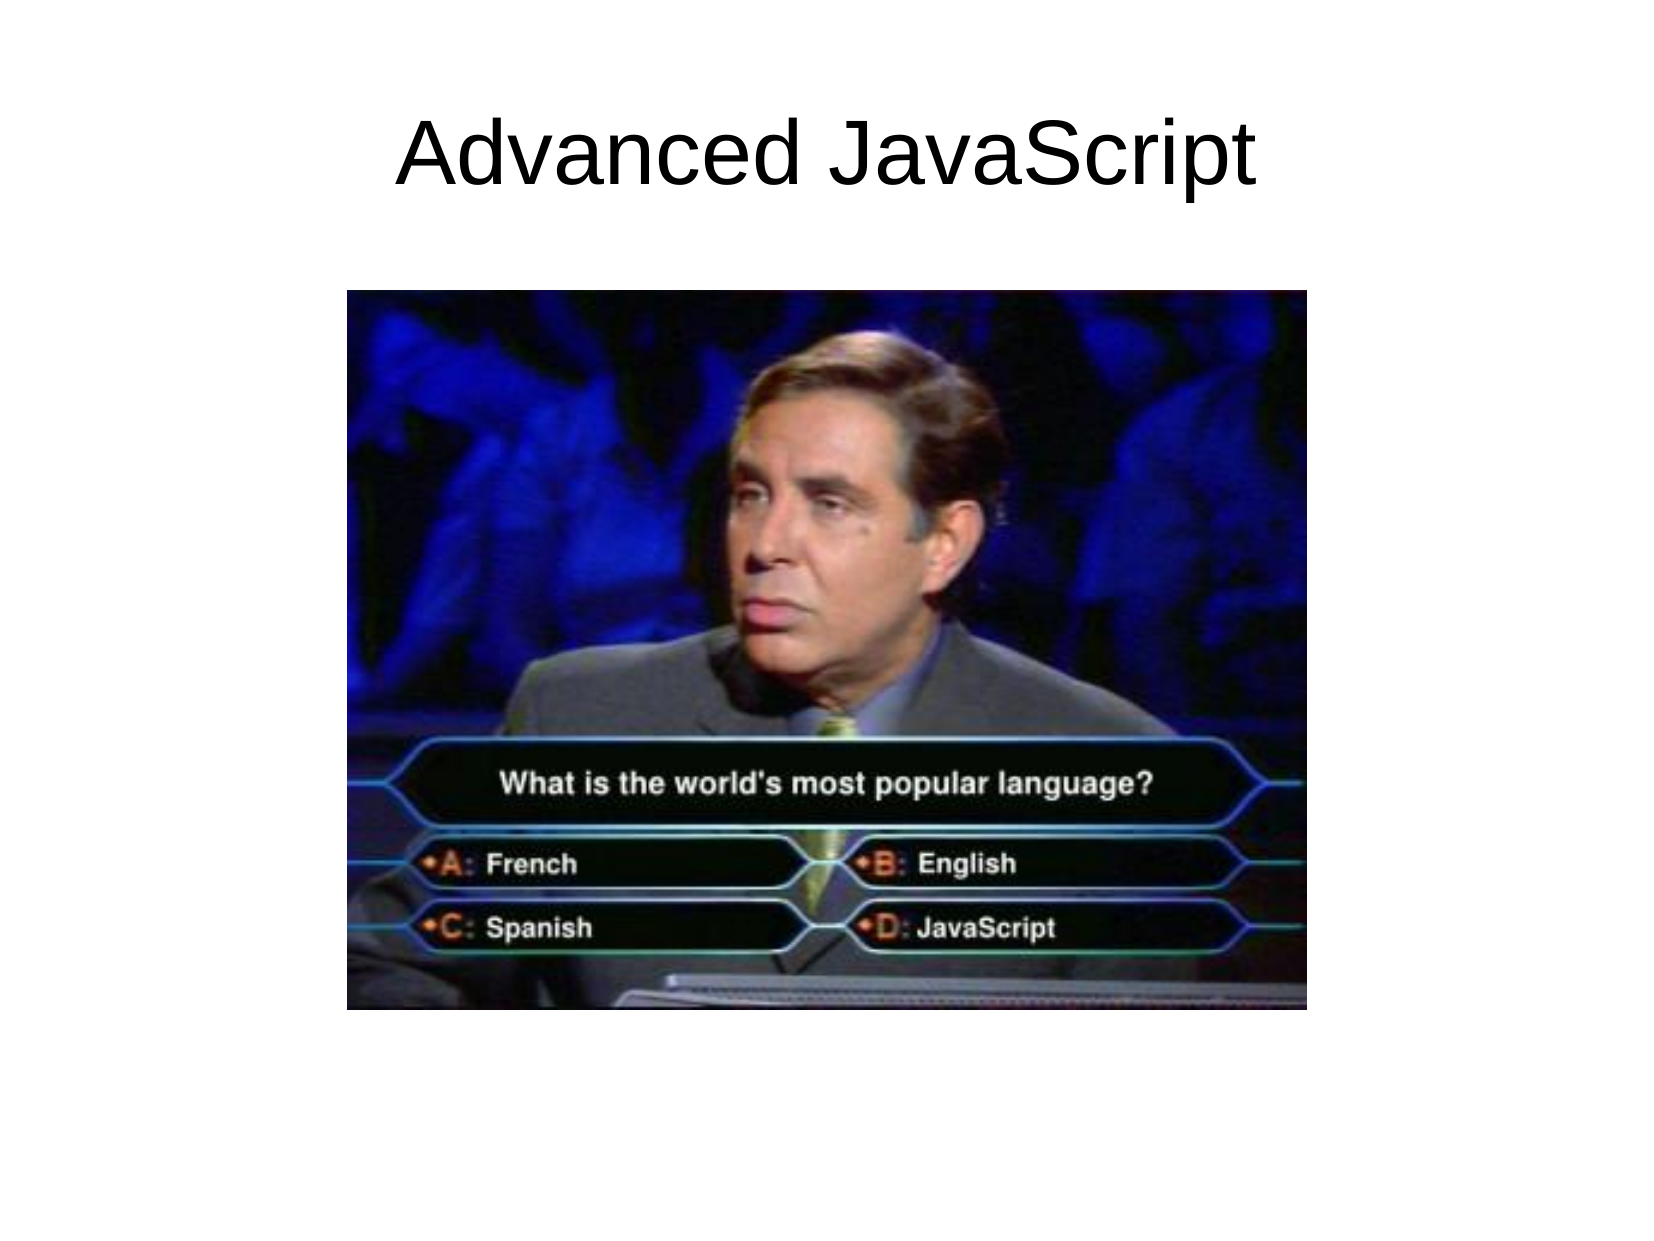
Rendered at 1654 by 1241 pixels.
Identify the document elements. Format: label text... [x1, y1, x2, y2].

picture [347, 290, 1307, 1010]
title Advanced JavaScript [82, 49, 1571, 257]
